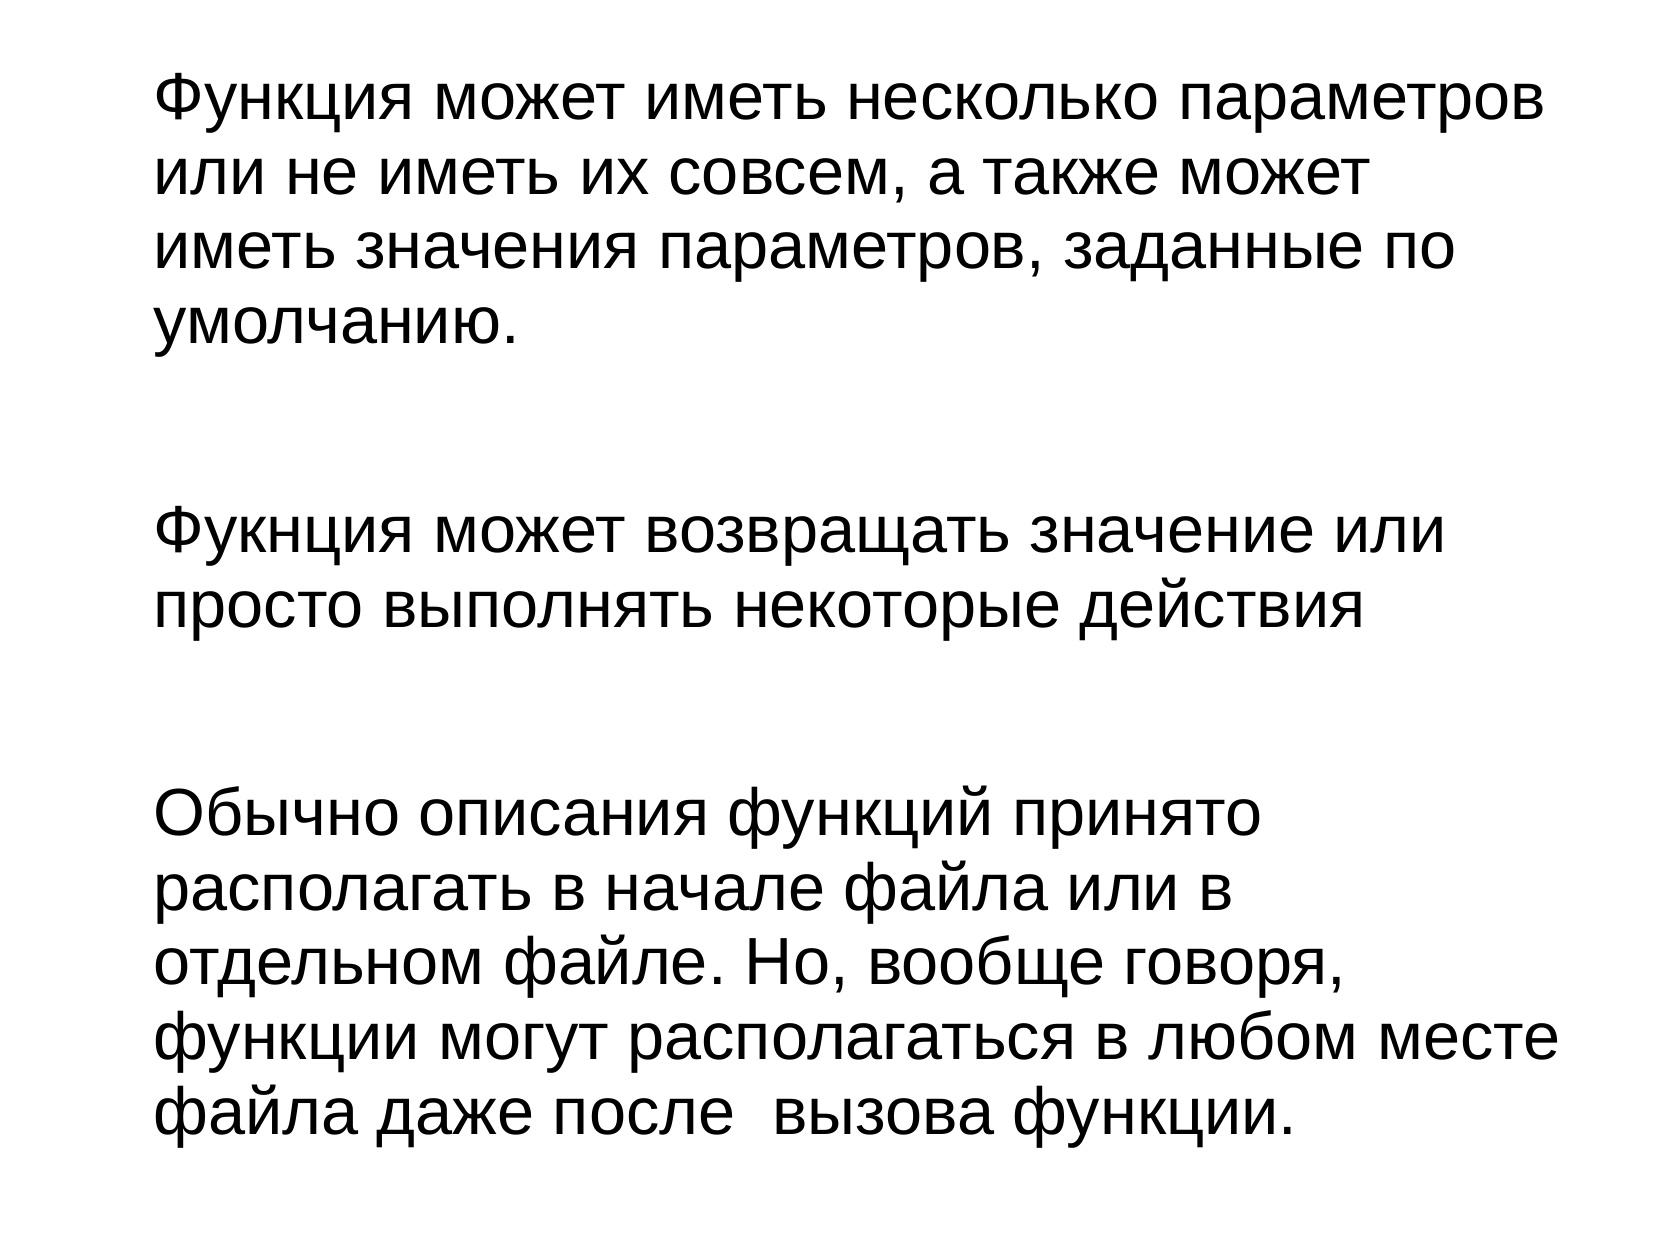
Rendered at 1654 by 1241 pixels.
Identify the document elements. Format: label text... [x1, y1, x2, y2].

list Функция может иметь несколько параметров или не иметь их совсем, а также может иметь значения параметров, заданные по умолчанию. Фукнция может возвращать значение или просто выполнять некоторые действия Обычно описания функций принято располагать в начале файла или в отдельном файле. Но, вообще говоря, функции могут располагаться в любом месте файла даже после вызова функции. [82, 59, 1571, 1149]
